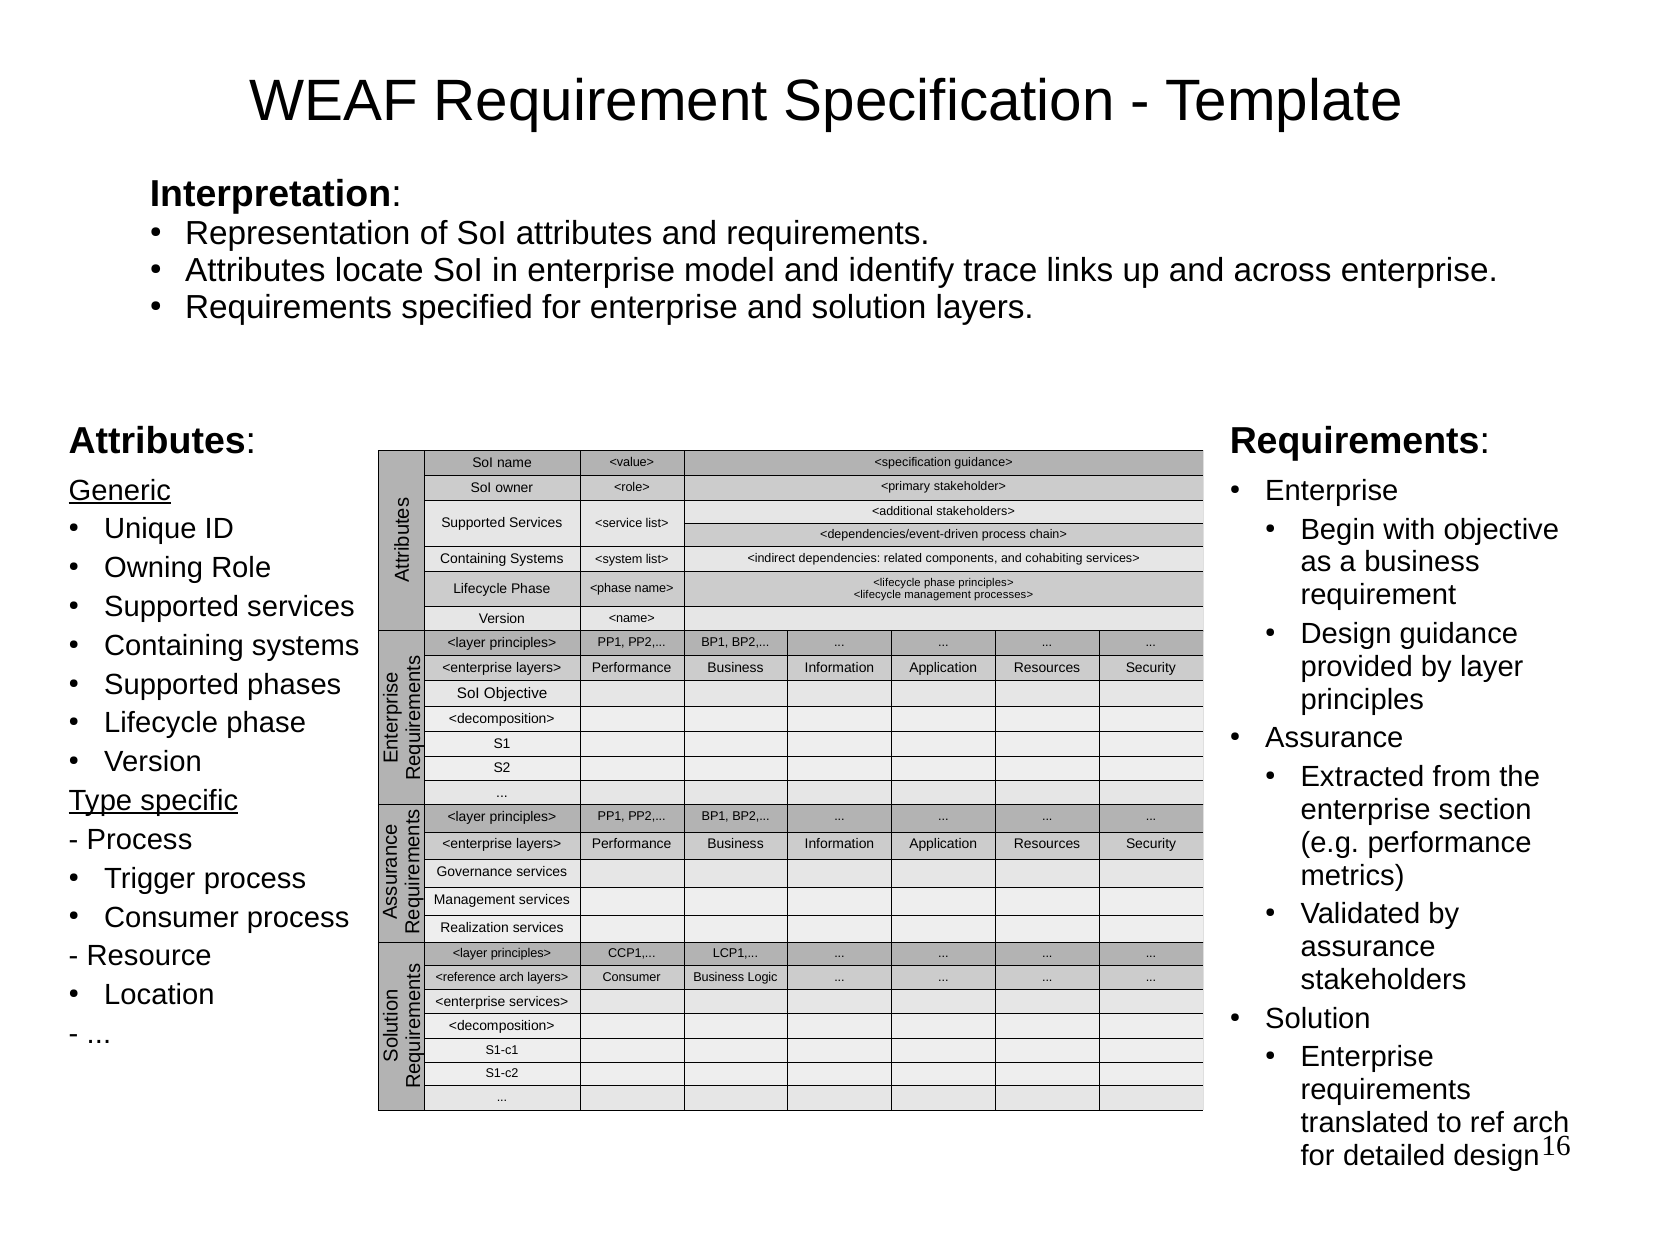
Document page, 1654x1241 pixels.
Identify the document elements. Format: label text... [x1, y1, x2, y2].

text_box Requirements: Enterprise Begin with objective as a business requirement Design guidance provided by layer principles Assurance Extracted from the enterprise section (e.g. performance metrics) Validated by assurance stakeholders Solution Enterprise requirements translated to ref arch for detailed design [1215, 412, 1591, 1218]
text_box Interpretation: Representation of SoI attributes and requirements. Attributes locate SoI in enterprise model and identify trace links up and across enterprise. Requirements specified for enterprise and solution layers. [135, 165, 1546, 334]
title WEAF Requirement Specification - Template [82, 49, 1571, 151]
picture [375, 450, 1204, 1111]
text_box Attributes: Generic Unique ID Owning Role Supported services Containing systems Supported phases Lifecycle phase Version Type specific - Process Trigger process Consumer process - Resource Location - ... [53, 412, 420, 1188]
